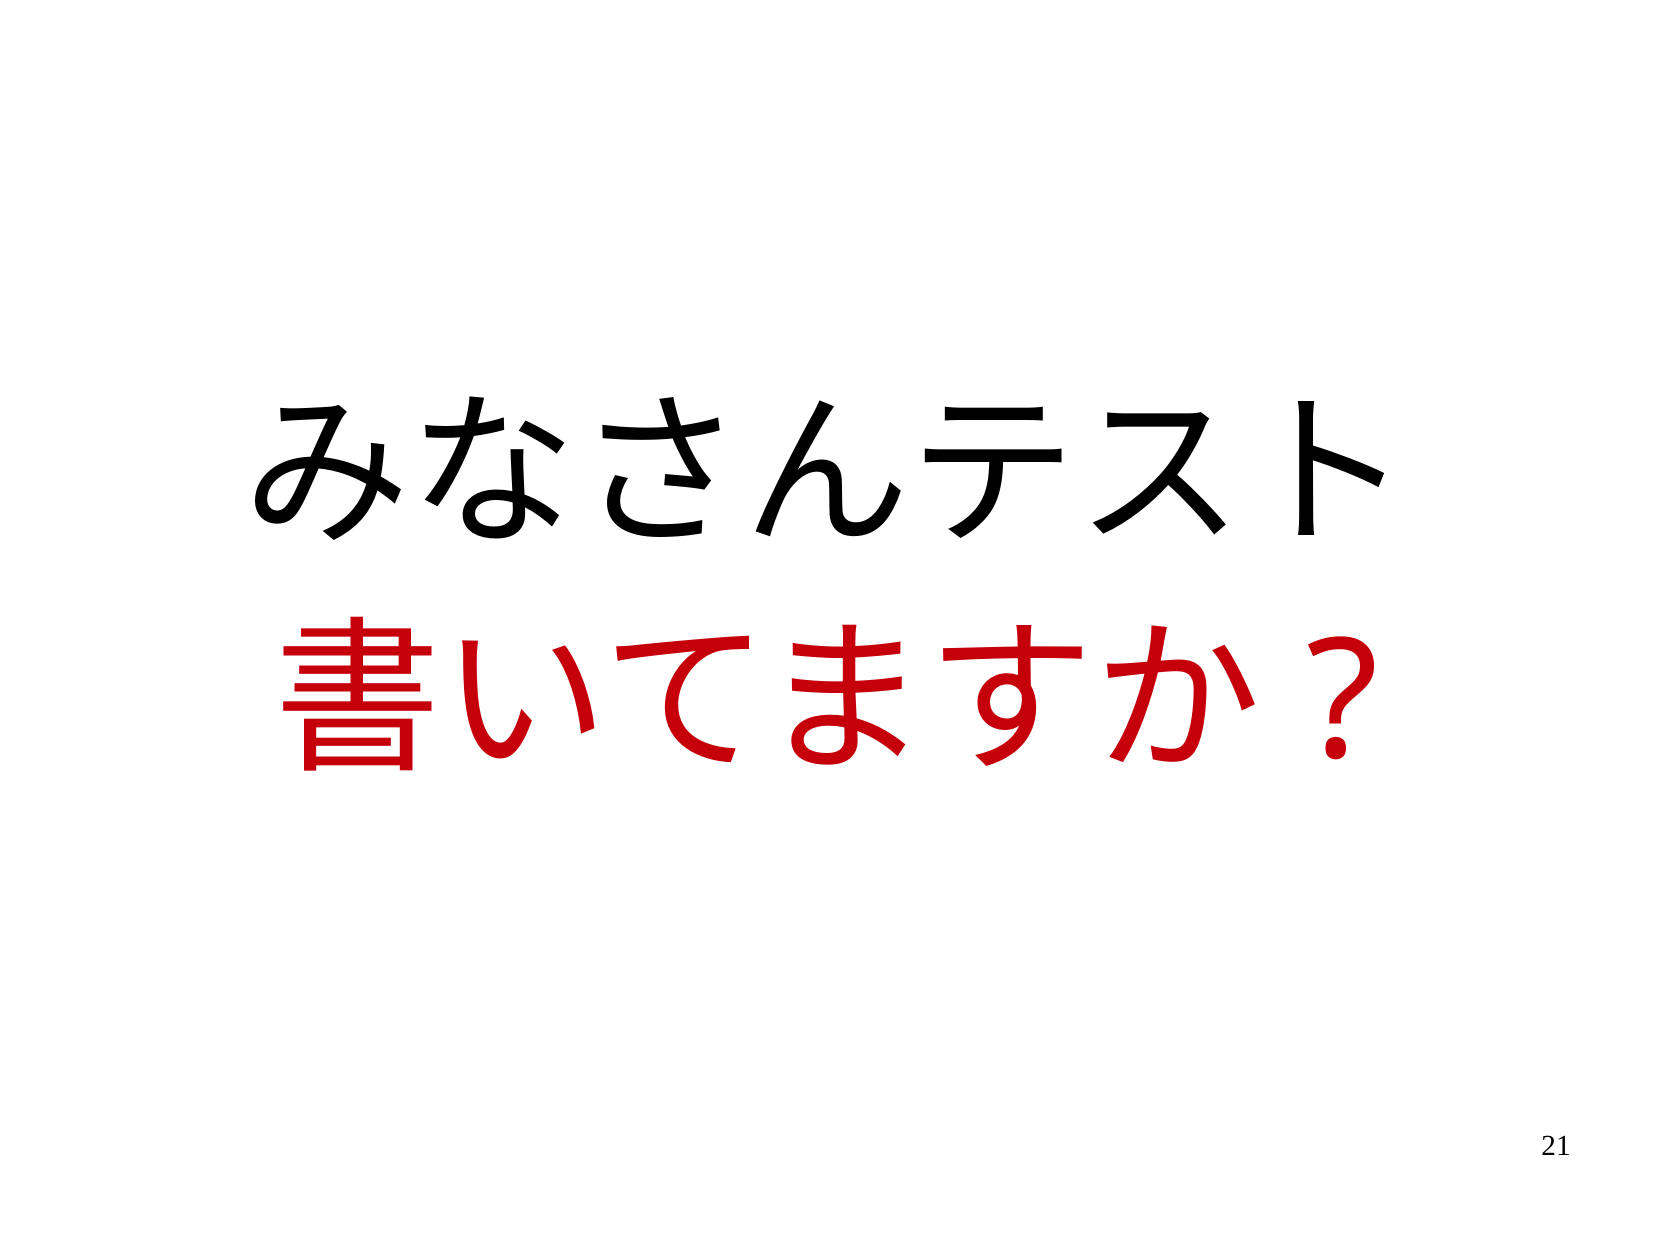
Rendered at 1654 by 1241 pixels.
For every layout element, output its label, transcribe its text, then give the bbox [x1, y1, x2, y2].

subtitle みなさんテスト 書いてますか? [82, 56, 1571, 1102]
